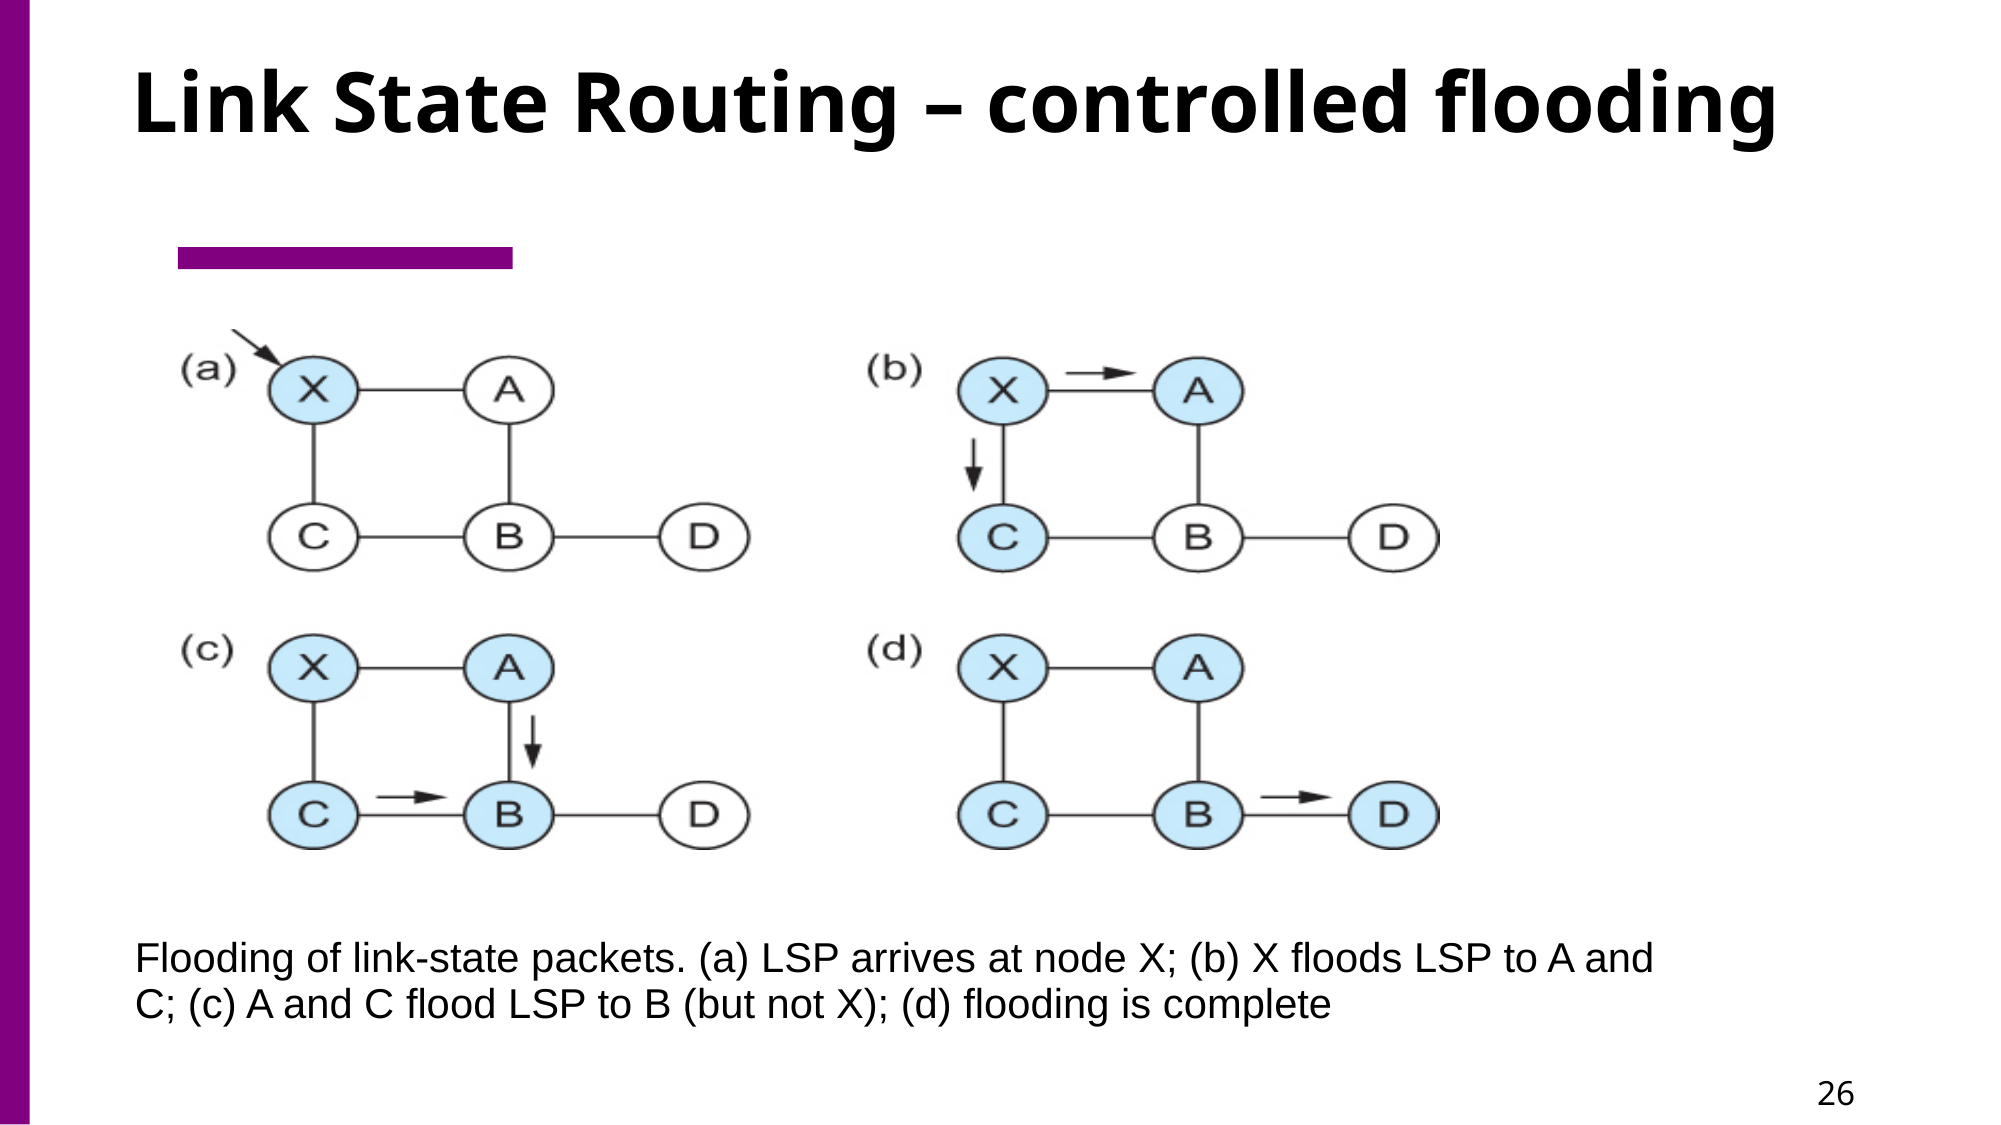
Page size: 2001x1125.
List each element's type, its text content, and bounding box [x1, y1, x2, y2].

title Link State Routing – controlled flooding [116, 34, 1817, 165]
picture [180, 329, 1440, 850]
text_box Flooding of link-state packets. (a) LSP arrives at node X; (b) X floods LSP to A and C; (c) A and C flood LSP to B (but not X); (d) flooding is complete [120, 927, 1713, 1036]
